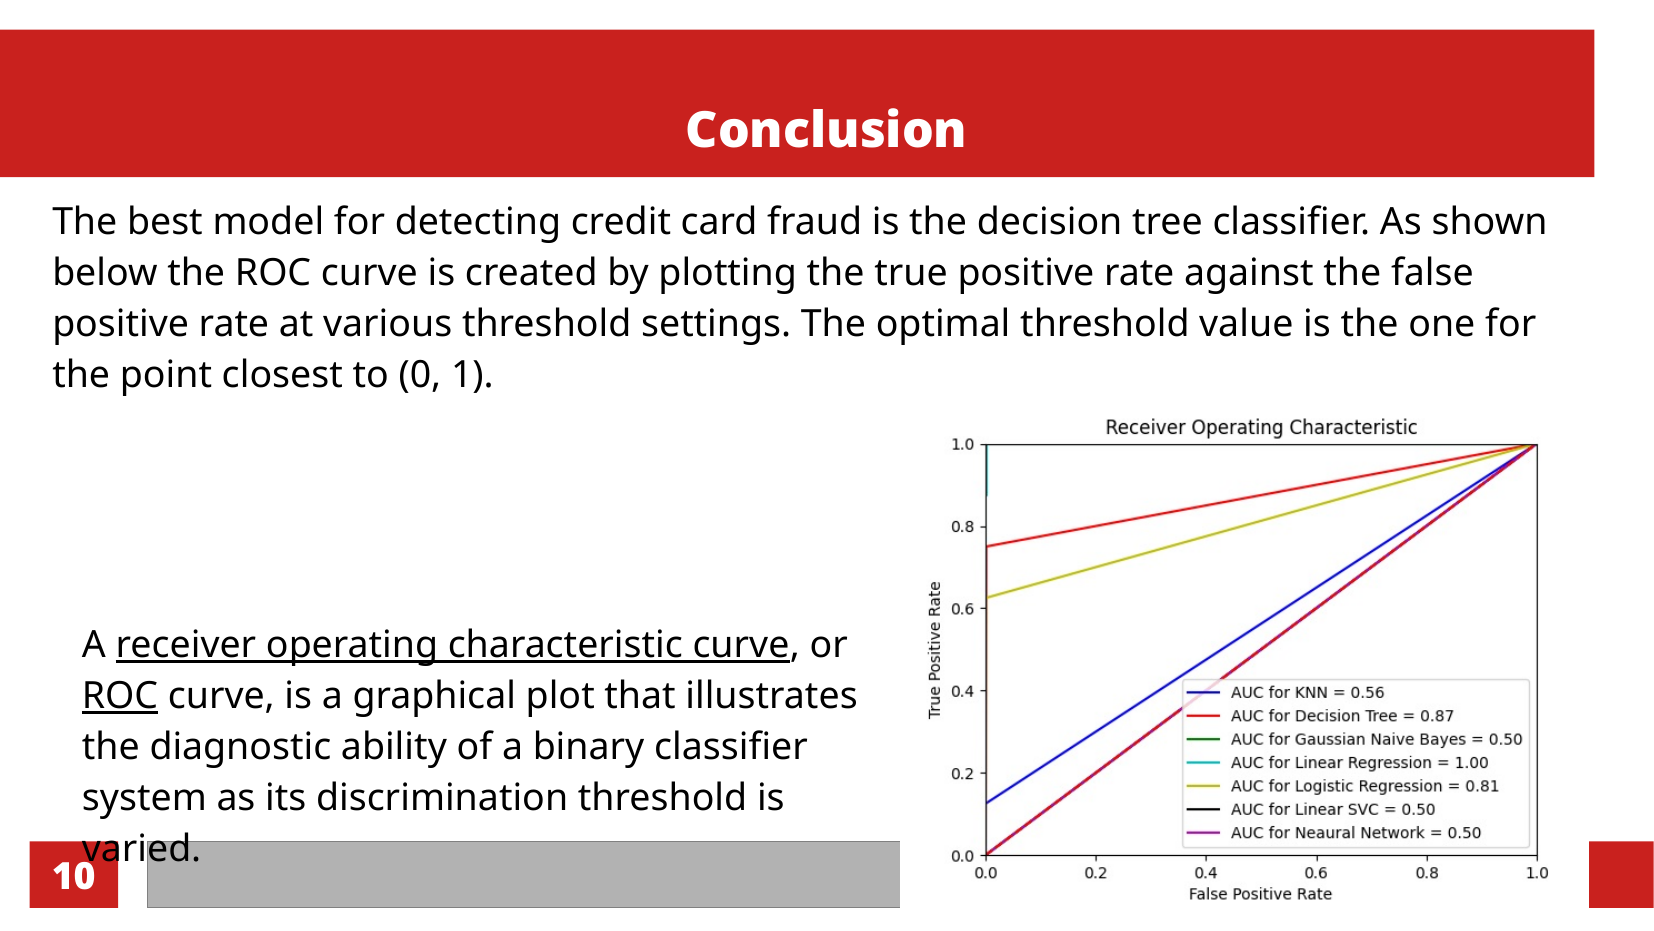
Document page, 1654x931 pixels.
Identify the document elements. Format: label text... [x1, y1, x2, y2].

title Conclusion [59, 44, 1595, 163]
text_box The best model for detecting credit card fraud is the decision tree classifier. As shown below the ROC curve is created by plotting the true positive rate against the false positive rate at various threshold settings. The optimal threshold value is the one for the point closest to (0, 1). [37, 187, 1613, 345]
picture [900, 374, 1589, 914]
text_box A receiver operating characteristic curve, or ROC curve, is a graphical plot that illustrates the diagnostic ability of a binary classifier system as its discrimination threshold is varied. [67, 609, 893, 814]
